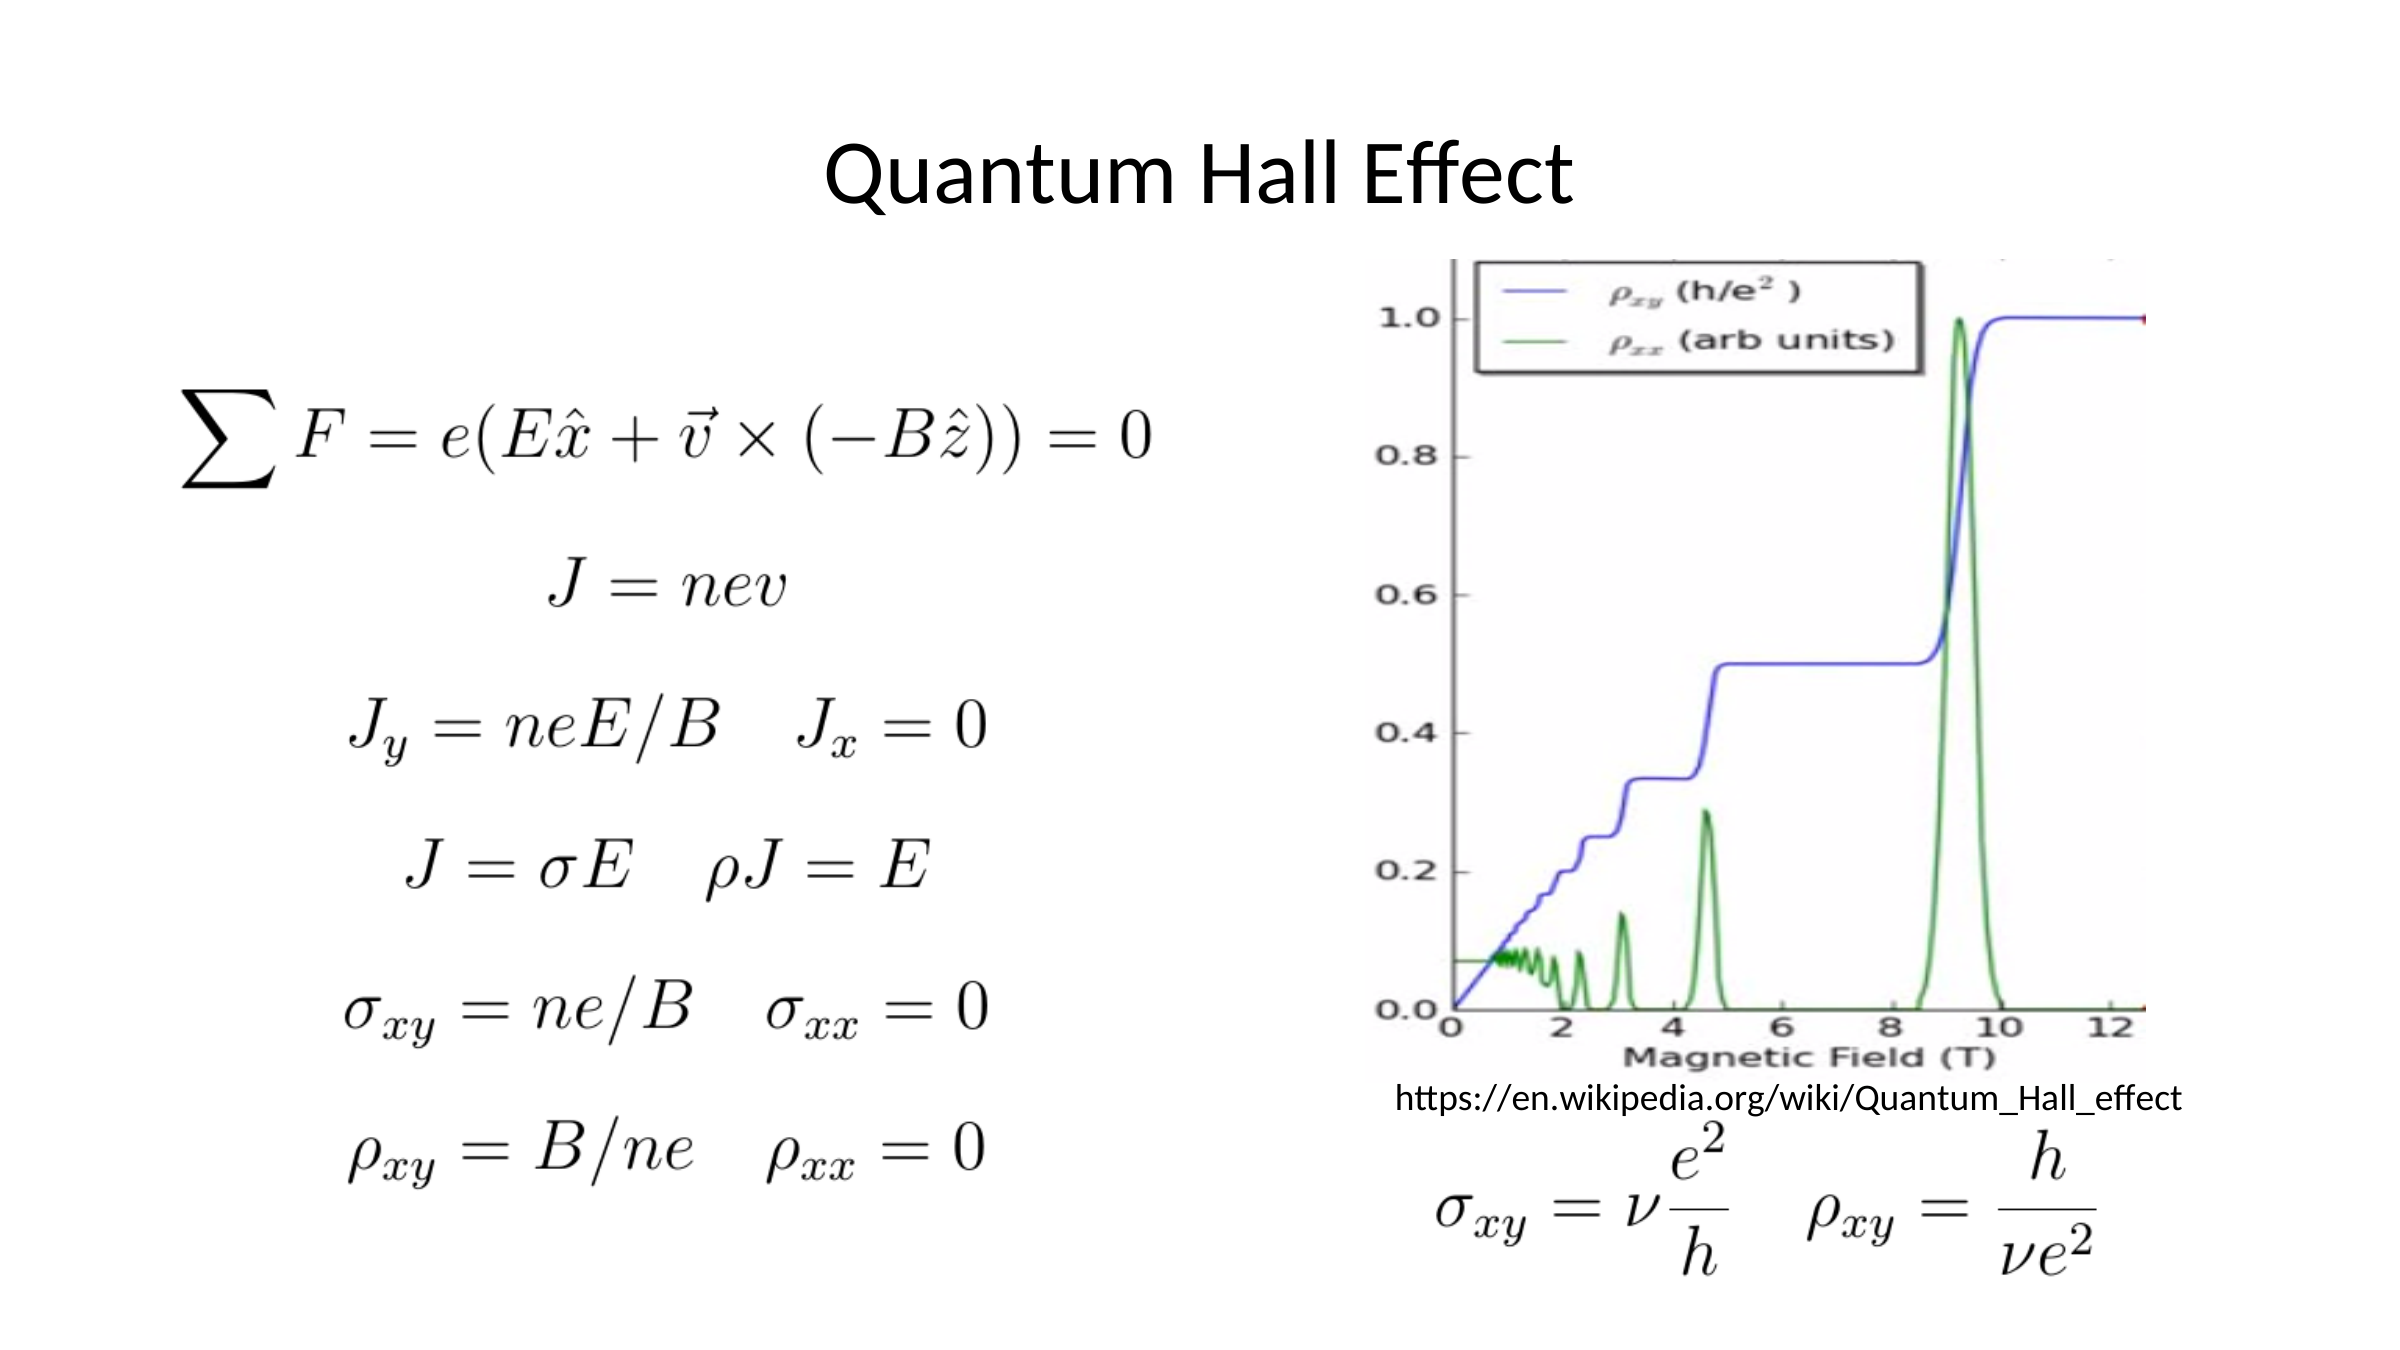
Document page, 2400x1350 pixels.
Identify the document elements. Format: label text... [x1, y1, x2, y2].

text_box https://en.wikipedia.org/wiki/Quantum_Hall_effect [1380, 1065, 2206, 1171]
picture [1399, 1171, 2136, 1330]
picture [1365, 259, 2146, 1083]
picture [150, 371, 1186, 1219]
title Quantum Hall Effect [120, 53, 2280, 280]
